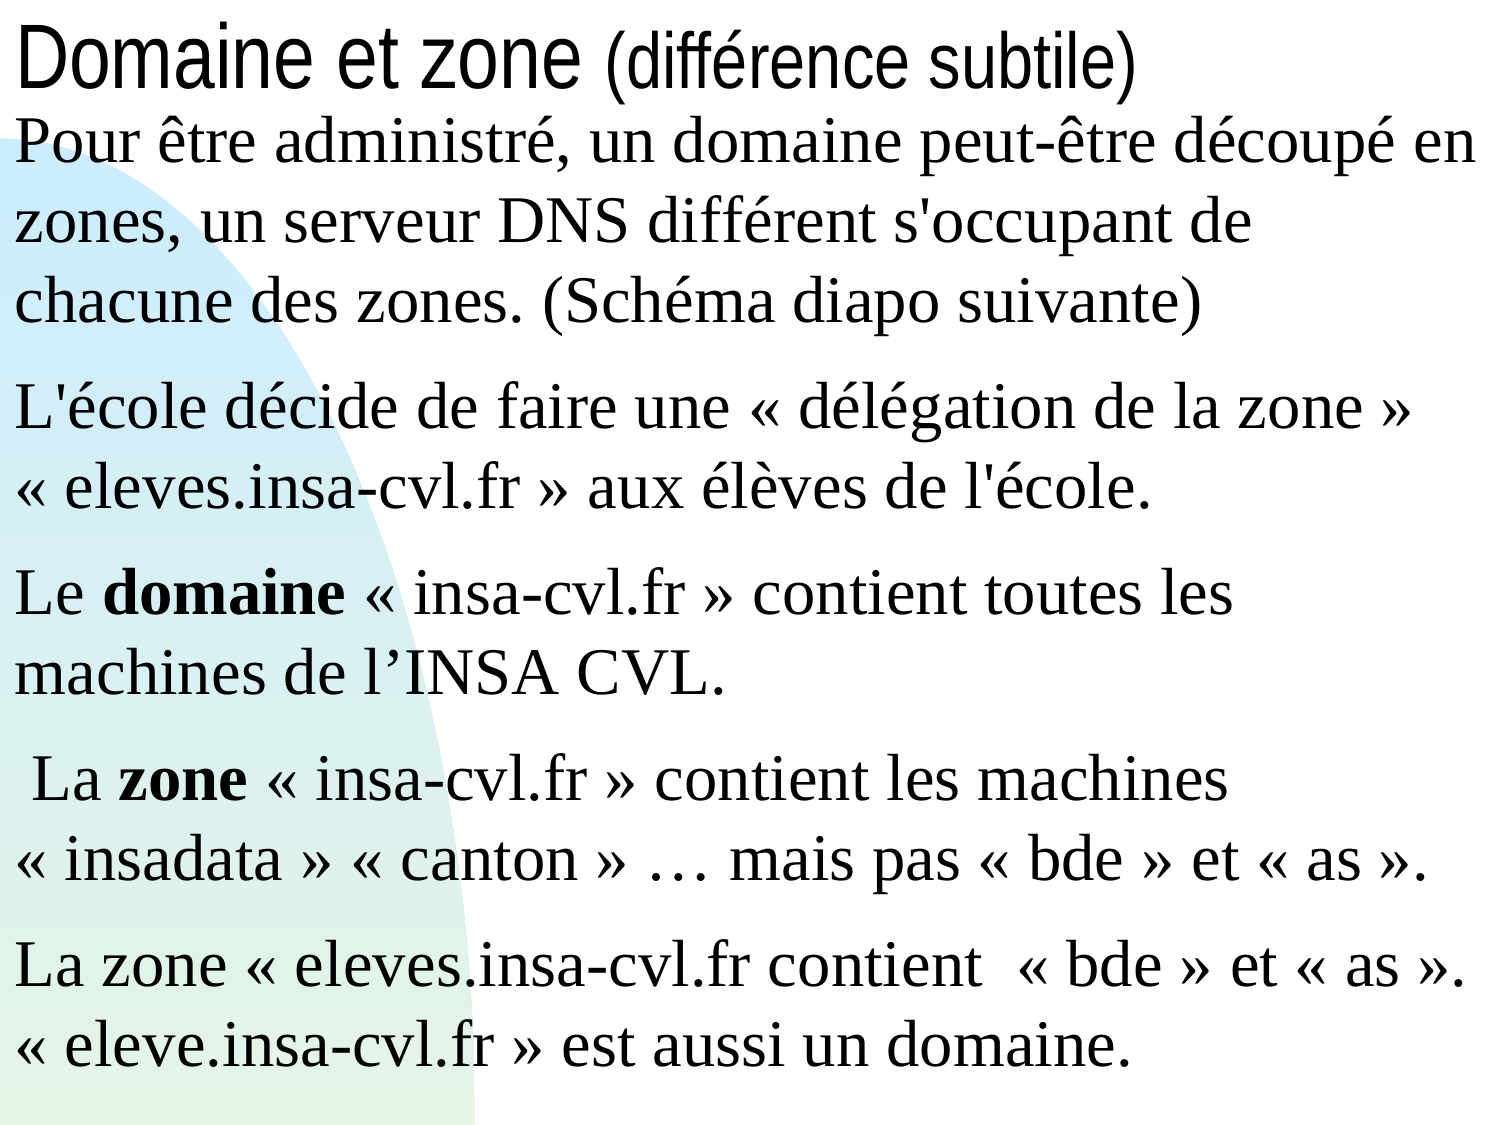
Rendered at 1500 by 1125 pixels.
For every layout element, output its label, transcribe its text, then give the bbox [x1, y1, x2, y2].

text_box Pour être administré, un domaine peut-être découpé en zones, un serveur DNS différent s'occupant de chacune des zones. (Schéma diapo suivante) L'école décide de faire une « délégation de la zone » « eleves.insa-cvl.fr » aux élèves de l'école. Le domaine « insa-cvl.fr » contient toutes les machines de l’INSA CVL. La zone « insa-cvl.fr » contient les machines « insadata » « canton » … mais pas « bde » et « as ». La zone « eleves.insa-cvl.fr contient « bde » et « as ». « eleve.insa-cvl.fr » est aussi un domaine. [0, 88, 1500, 1088]
title Domaine et zone (différence subtile) [0, 0, 1463, 88]
